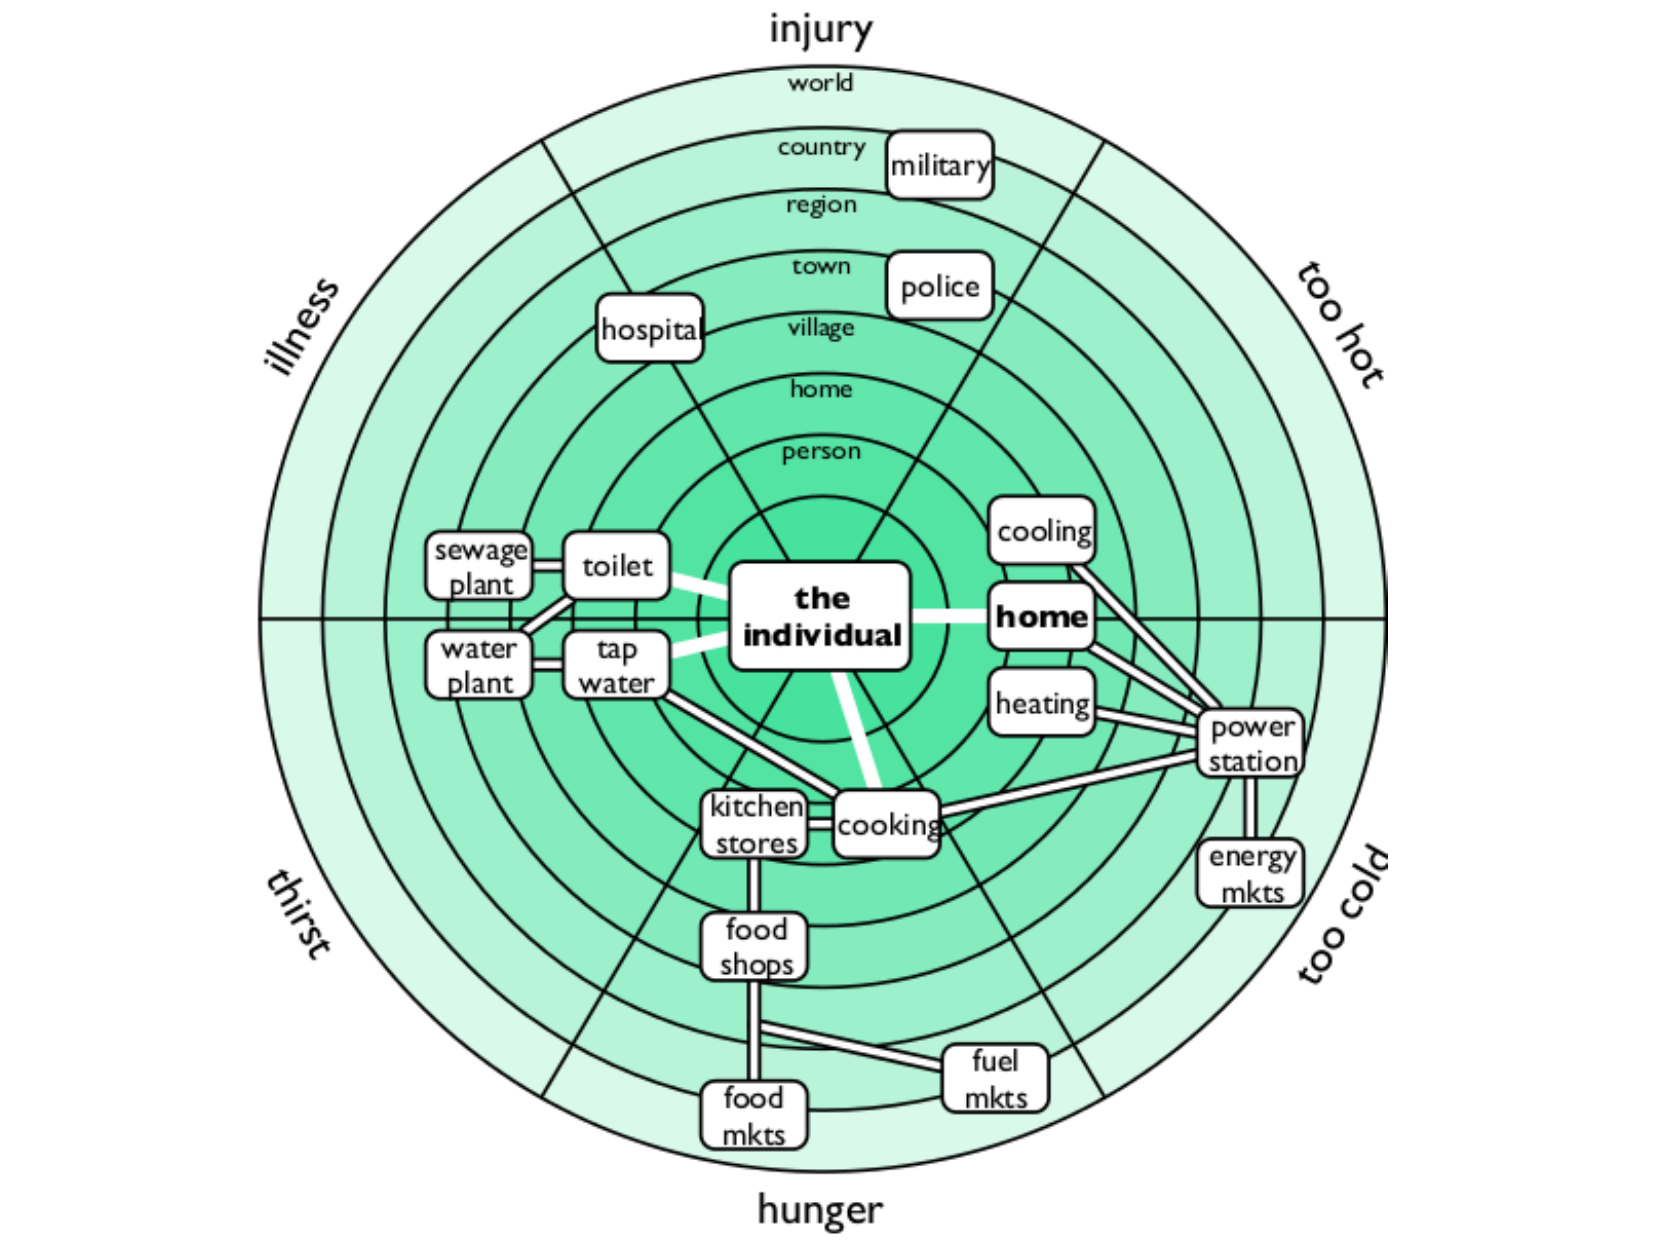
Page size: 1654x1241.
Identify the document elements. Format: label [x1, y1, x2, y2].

picture [236, 0, 1388, 1238]
